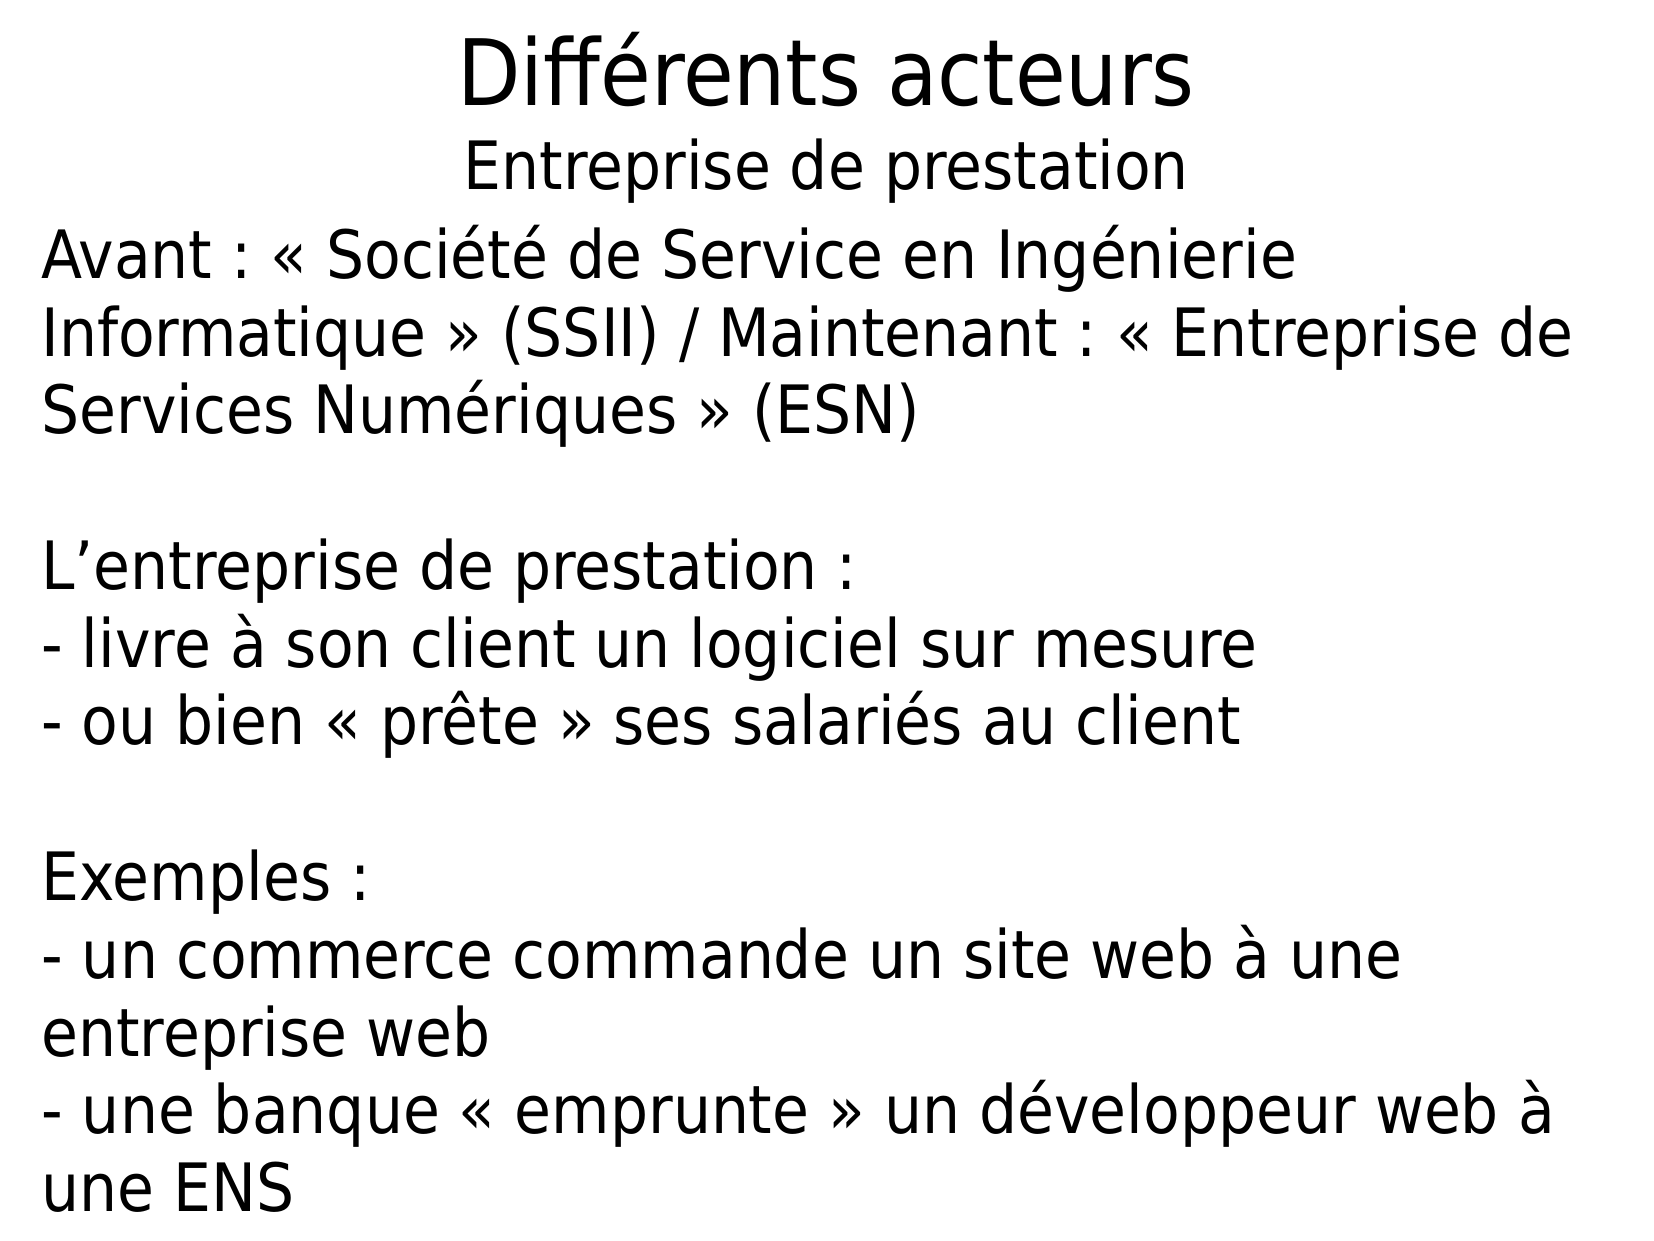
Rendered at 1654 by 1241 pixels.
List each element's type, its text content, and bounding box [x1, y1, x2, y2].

title Avant : « Société de Service en Ingénierie Informatique » (SSII) / Maintenant : « Entreprise de Services Numériques » (ESN) L’entreprise de prestation : - livre à son client un logiciel sur mesure - ou bien « prête » ses salariés au client Exemples : - un commerce commande un site web à une entreprise web - une banque « emprunte » un développeur web à une ENS [41, 216, 1613, 1241]
title Différents acteurs Entreprise de prestation [41, 12, 1613, 214]
